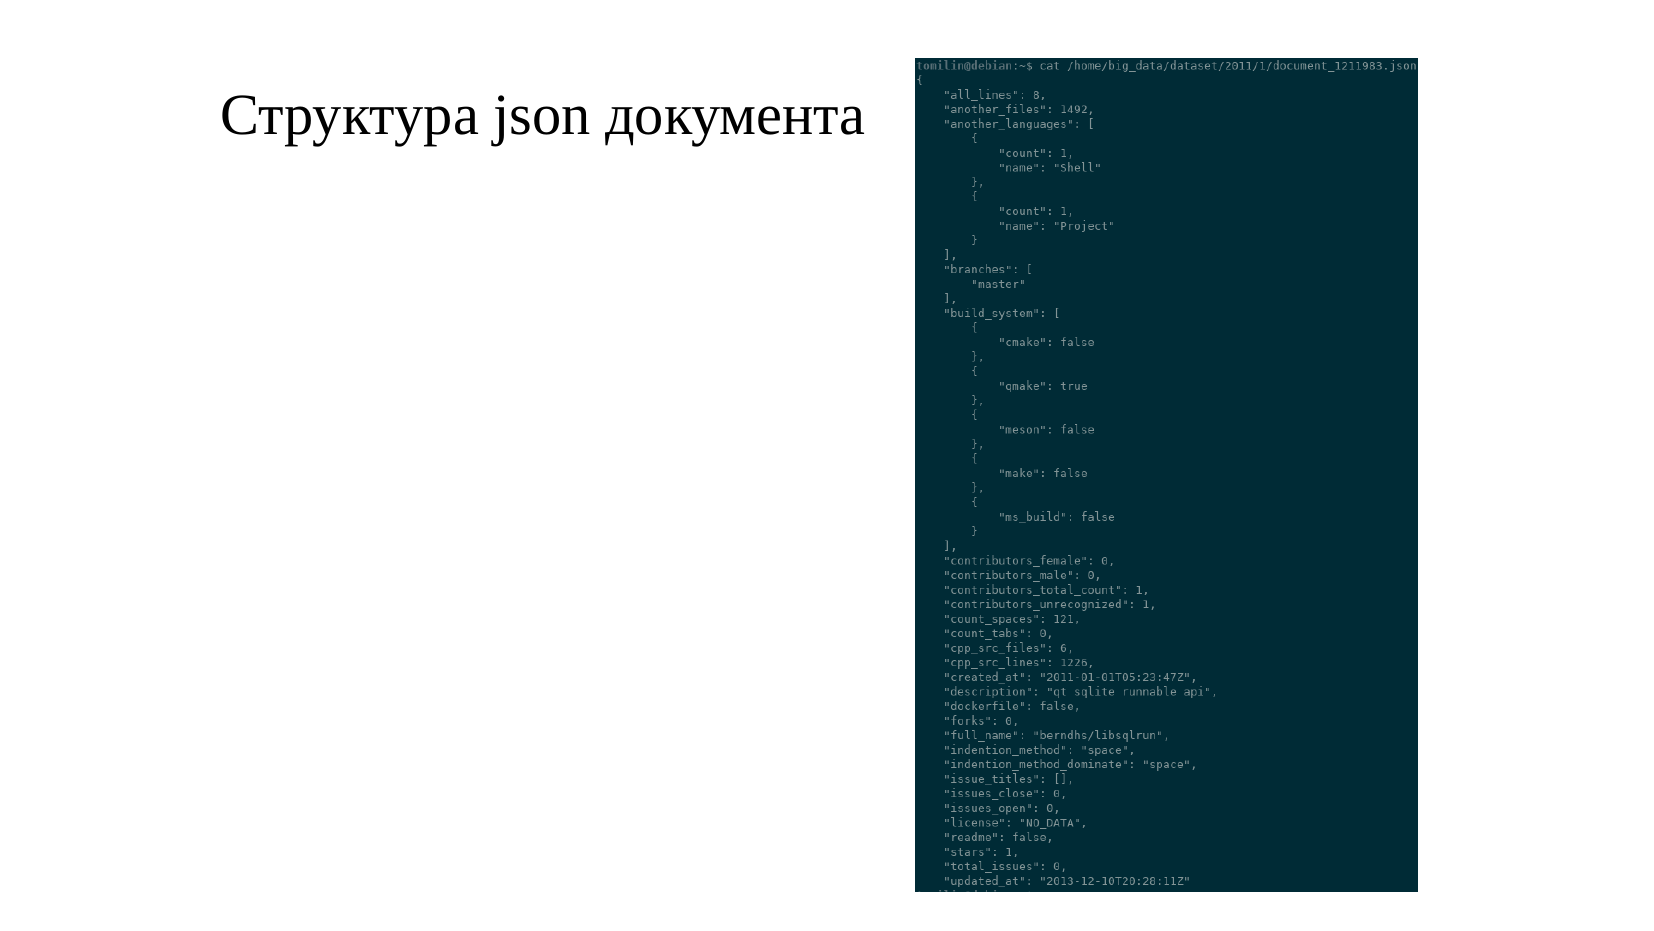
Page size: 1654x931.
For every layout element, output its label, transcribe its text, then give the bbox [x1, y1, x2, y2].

title Структура json документа [82, 37, 1004, 193]
